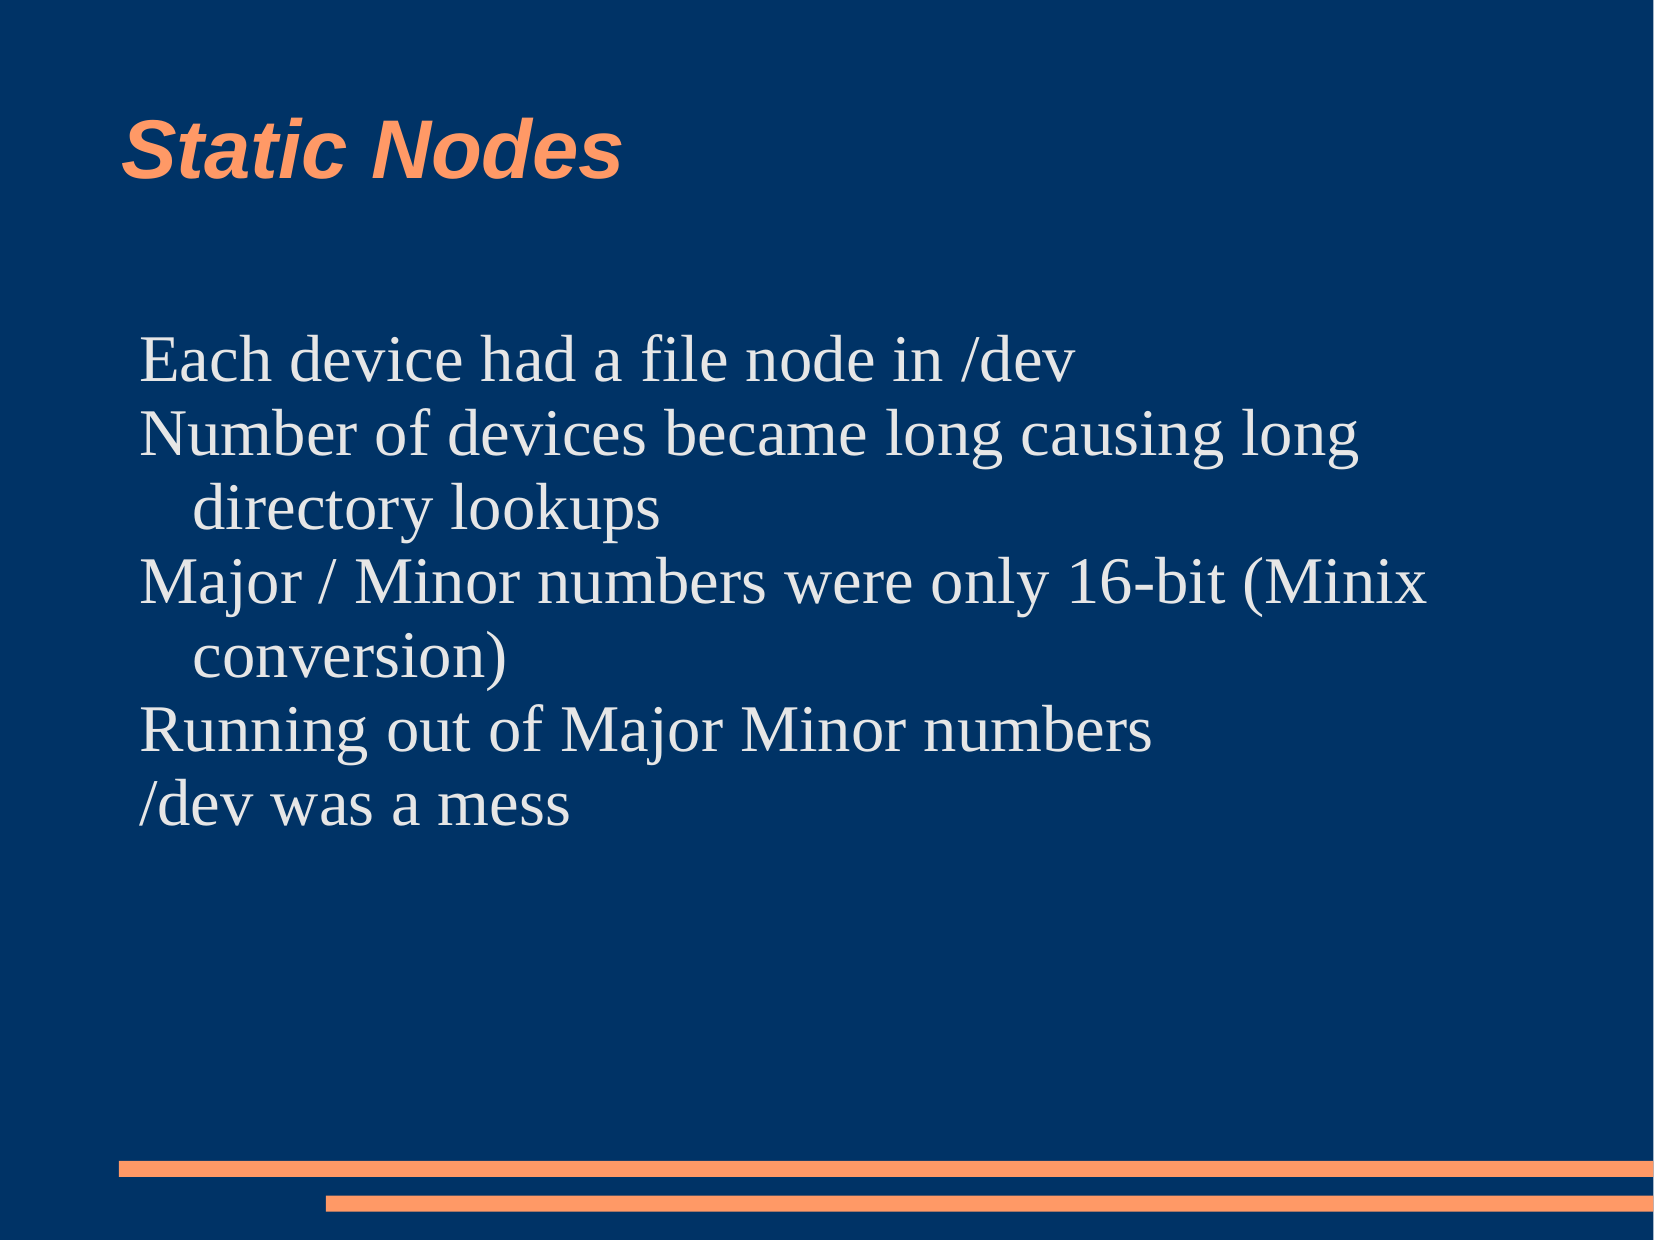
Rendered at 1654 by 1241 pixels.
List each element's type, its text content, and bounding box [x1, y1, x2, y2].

list Each device had a file node in /dev Number of devices became long causing long directory lookups Major / Minor numbers were only 16-bit (Minix conversion) Running out of Major Minor numbers /dev was a mess [121, 322, 1561, 1133]
title Static Nodes [121, 46, 1534, 254]
